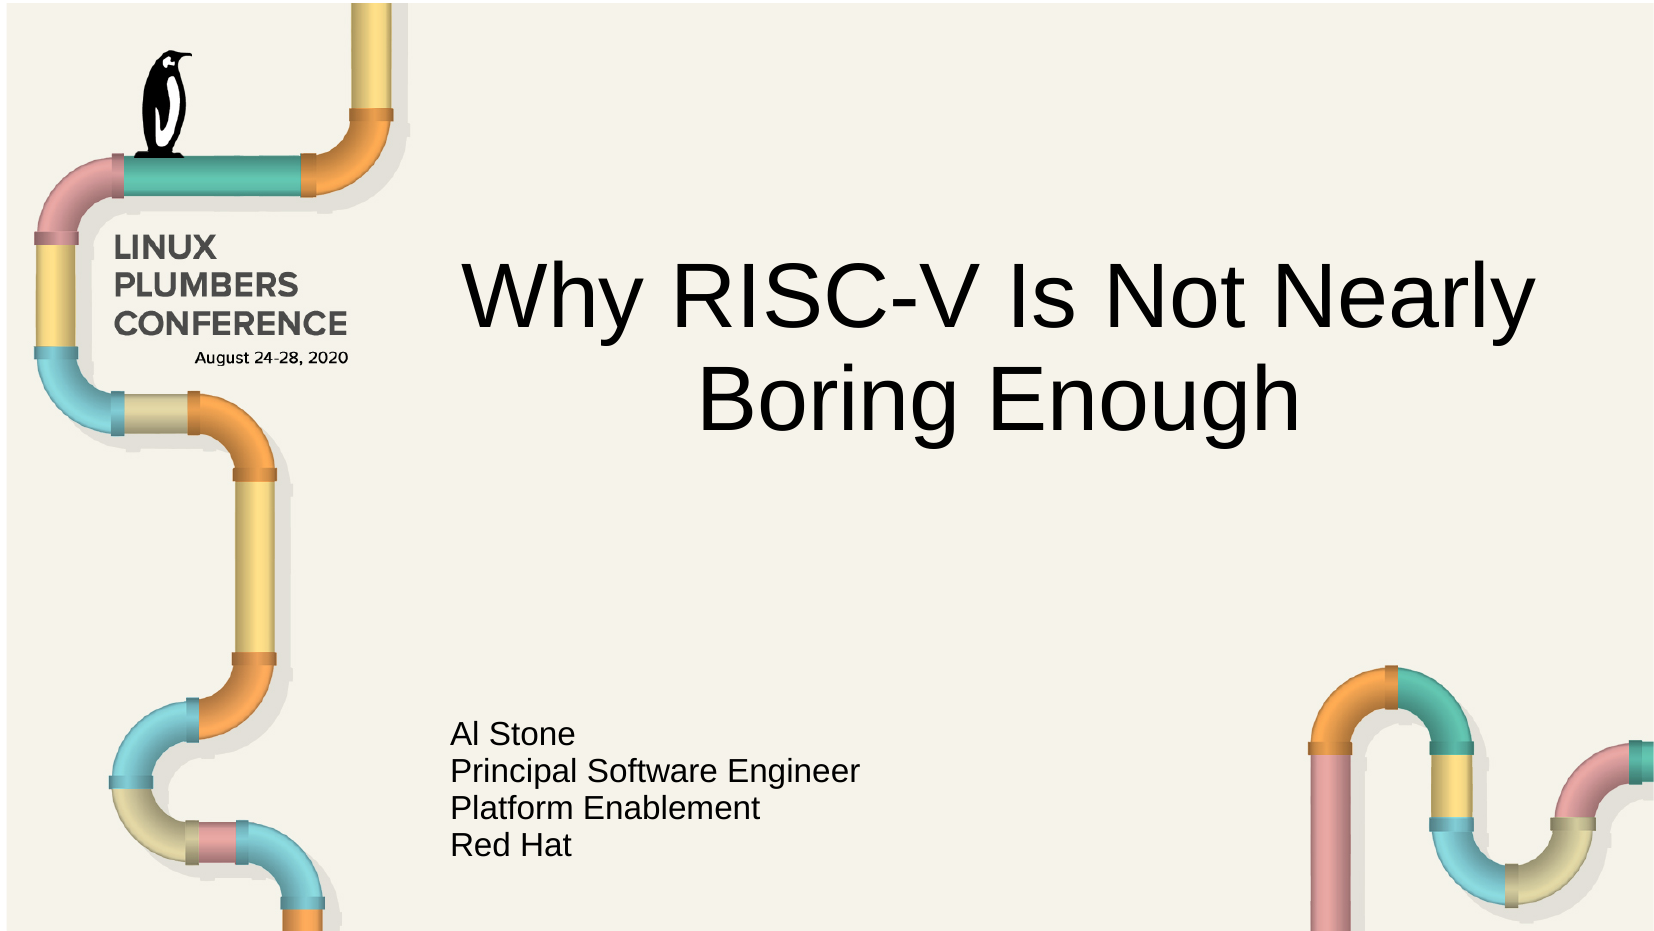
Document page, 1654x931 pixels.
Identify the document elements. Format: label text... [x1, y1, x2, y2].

title Why RISC-V Is Not Nearly Boring Enough [424, 244, 1576, 451]
picture [6, 3, 1654, 931]
subtitle Al Stone Principal Software Engineer Platform Enablement Red Hat [450, 665, 1036, 914]
